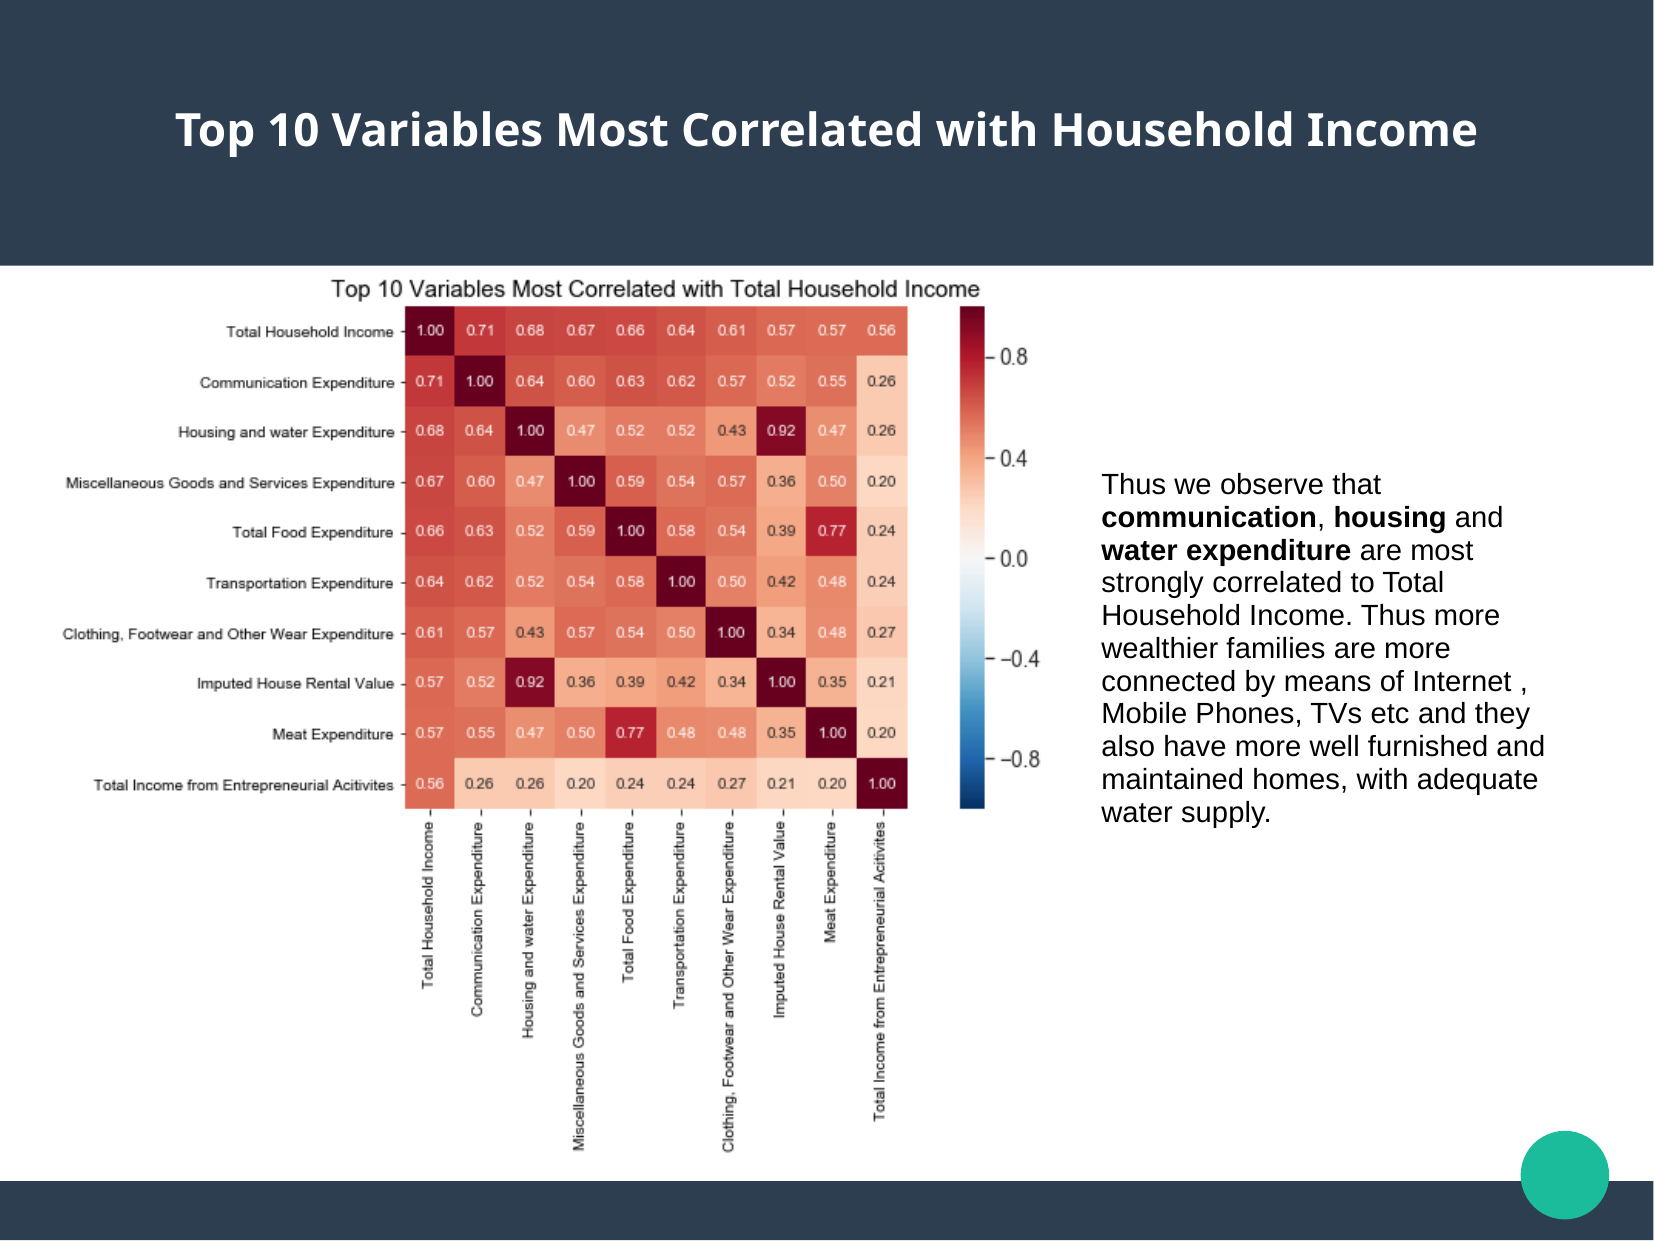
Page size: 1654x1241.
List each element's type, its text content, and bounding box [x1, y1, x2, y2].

text_box Thus we observe that communication, housing and water expenditure are most strongly correlated to Total Household Income. Thus more wealthier families are more connected by means of Internet , Mobile Phones, TVs etc and they also have more well furnished and maintained homes, with adequate water supply. [1086, 460, 1583, 899]
picture [23, 271, 1099, 1173]
text_box Top 10 Variables Most Correlated with Household Income [58, 49, 1595, 207]
